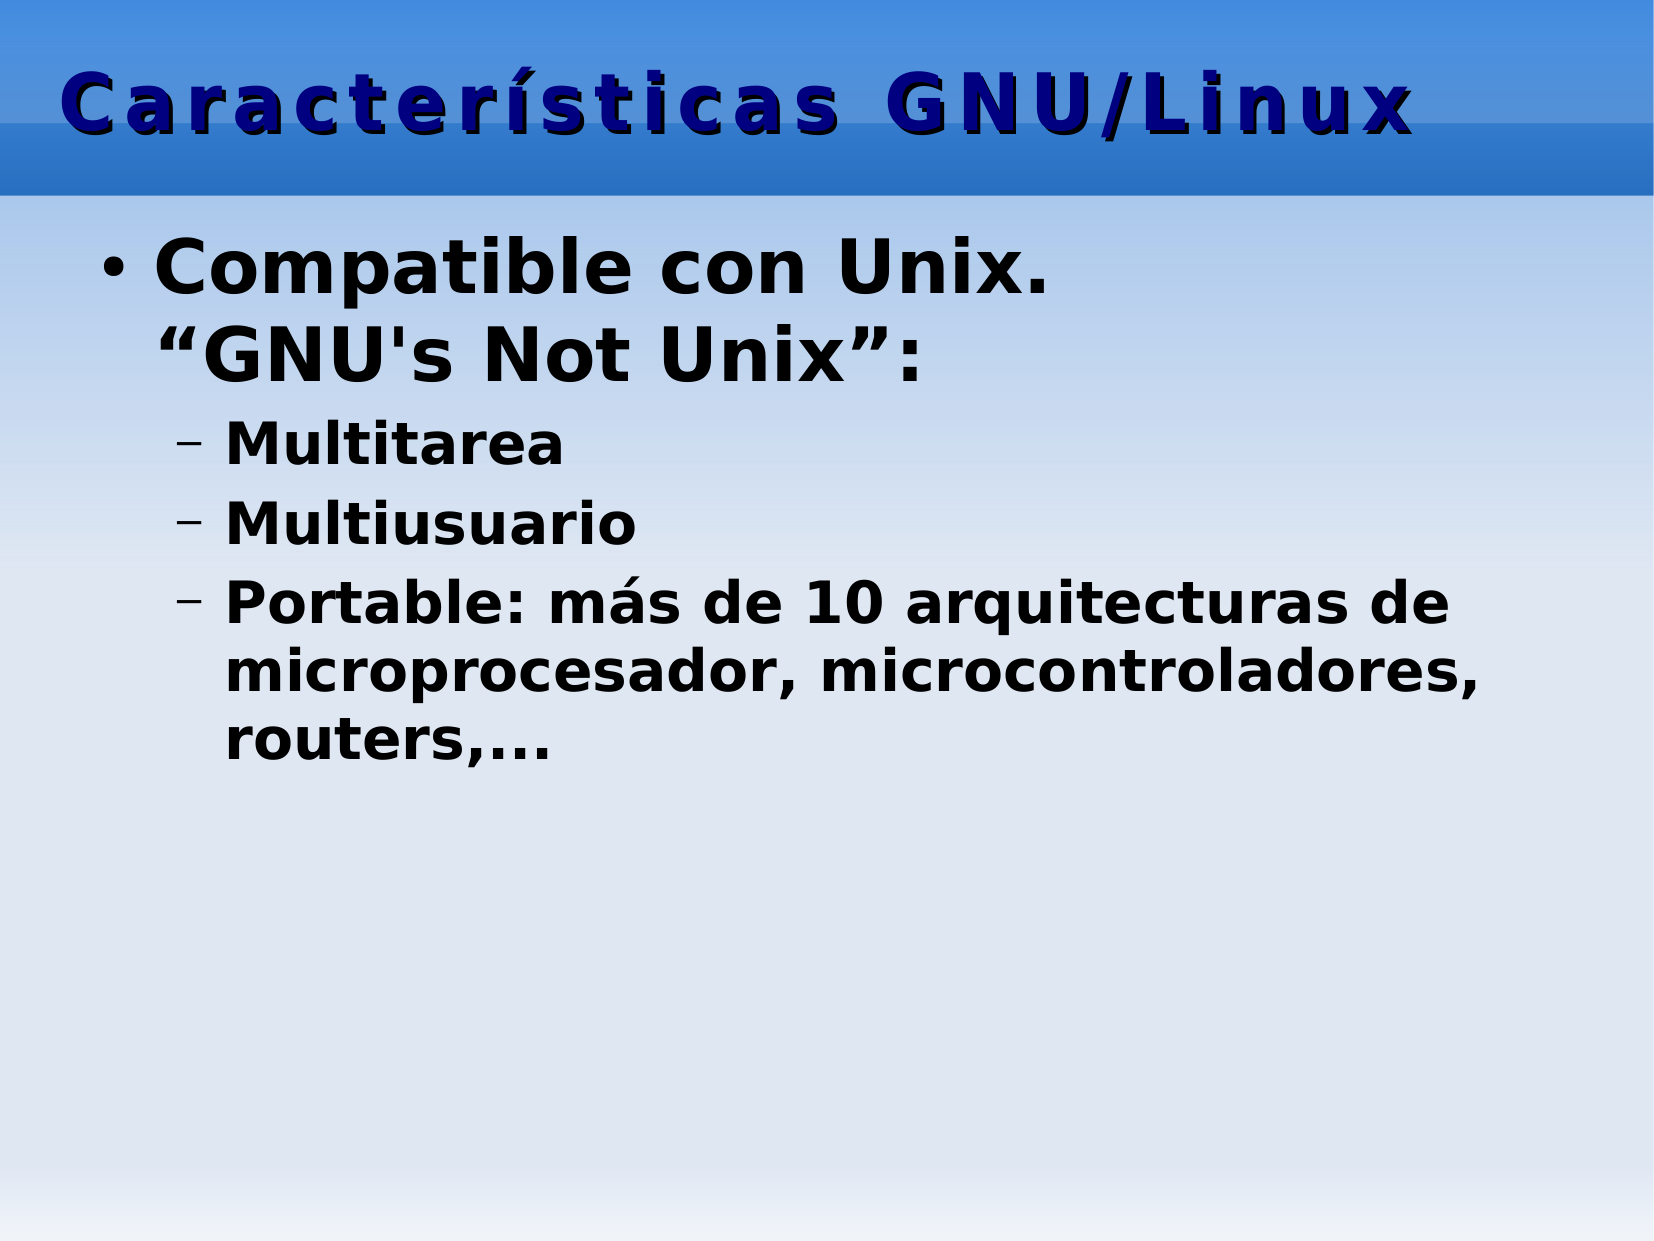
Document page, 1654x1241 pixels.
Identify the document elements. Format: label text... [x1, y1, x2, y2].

title Características GNU/Linux [59, 29, 1654, 178]
picture [0, 0, 1654, 1241]
list Compatible con Unix. “GNU's Not Unix”: Multitarea Multiusuario Portable: más de 10 arquitecturas de microprocesador, microcontroladores, routers,... [82, 224, 1625, 1097]
